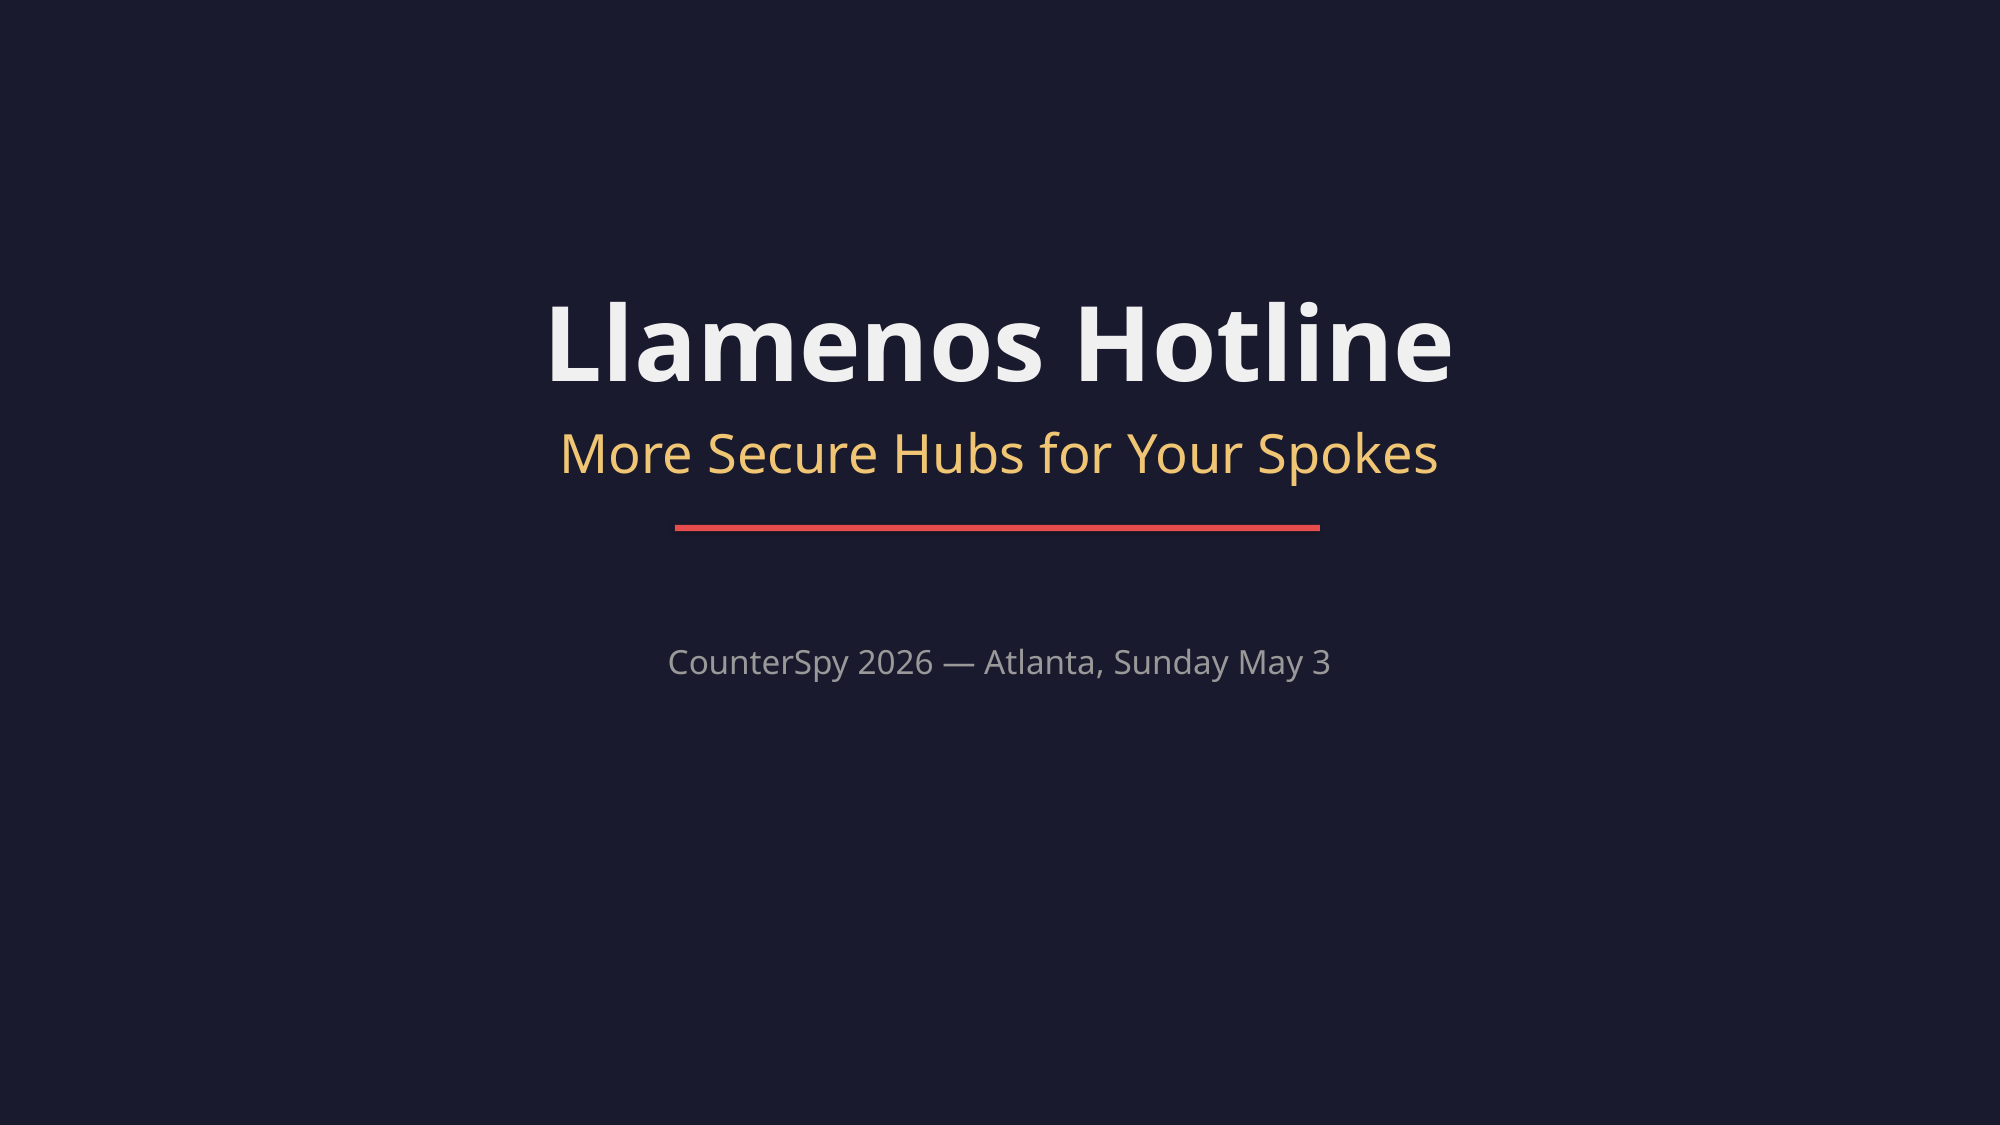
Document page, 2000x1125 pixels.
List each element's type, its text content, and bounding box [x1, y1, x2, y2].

text_box Llamenos Hotline More Secure Hubs for Your Spokes [89, 269, 1910, 492]
text_box CounterSpy 2026 — Atlanta, Sunday May 3 [89, 585, 1910, 689]
text_box [674, 524, 1320, 532]
